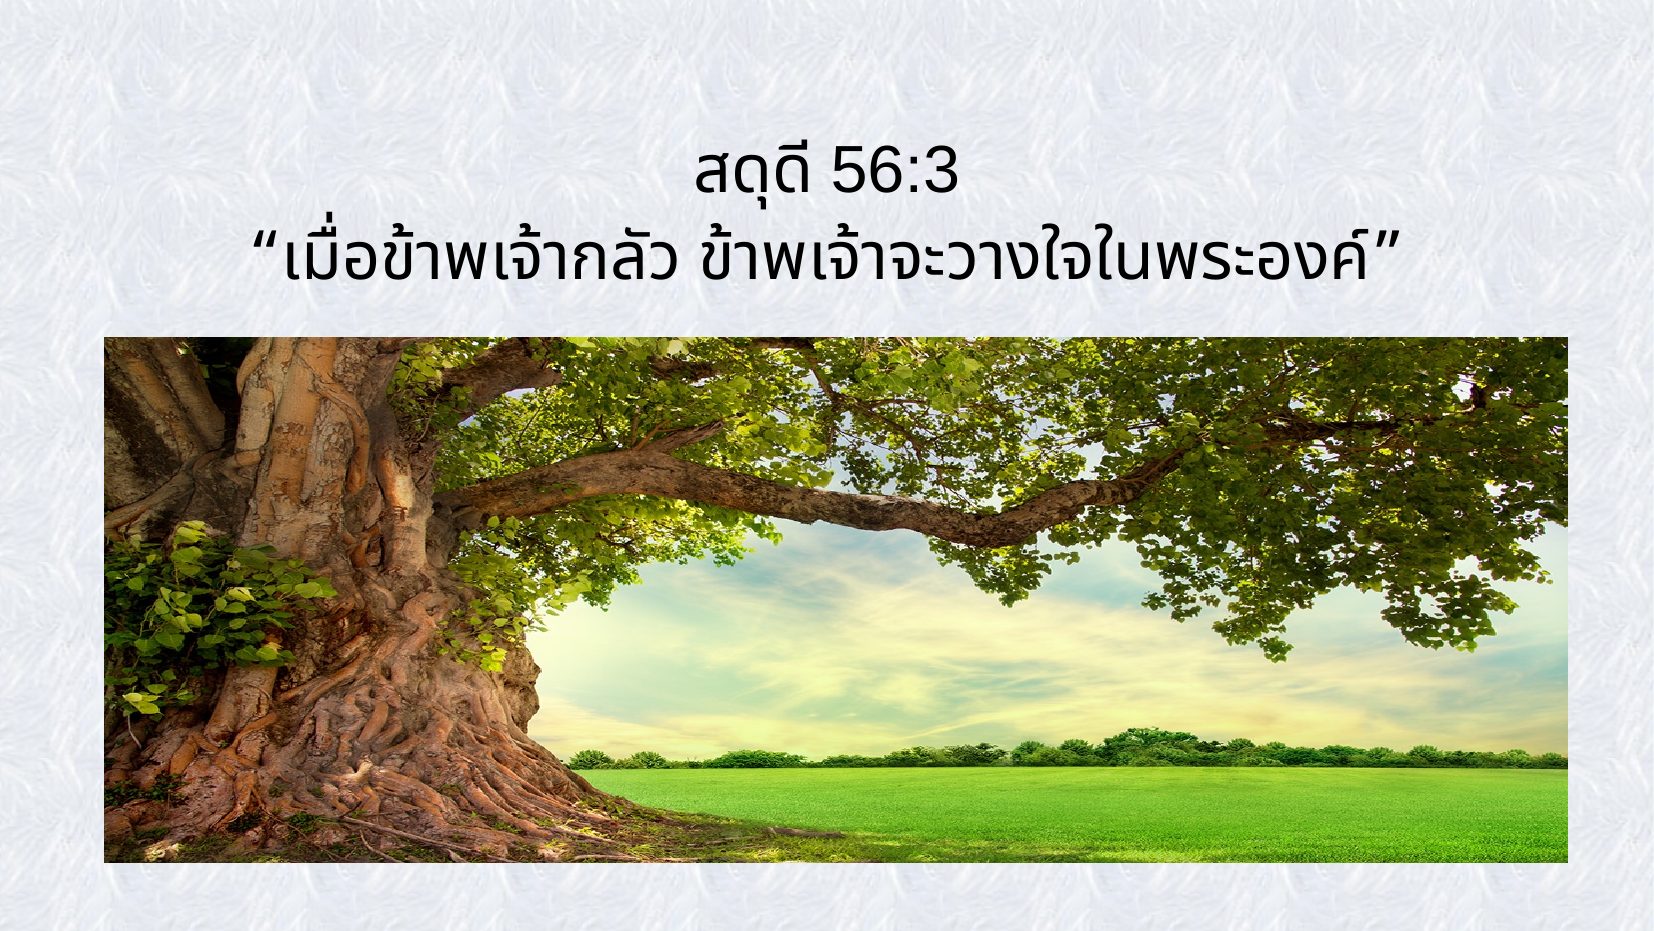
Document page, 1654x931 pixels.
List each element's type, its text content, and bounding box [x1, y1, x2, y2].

subtitle สดุดี 56:3 “เมื่อข้าพเจ้ากลัว ข้าพเจ้าจะวางใจในพระองค์” [82, 101, 1571, 338]
picture [0, 0, 1654, 931]
